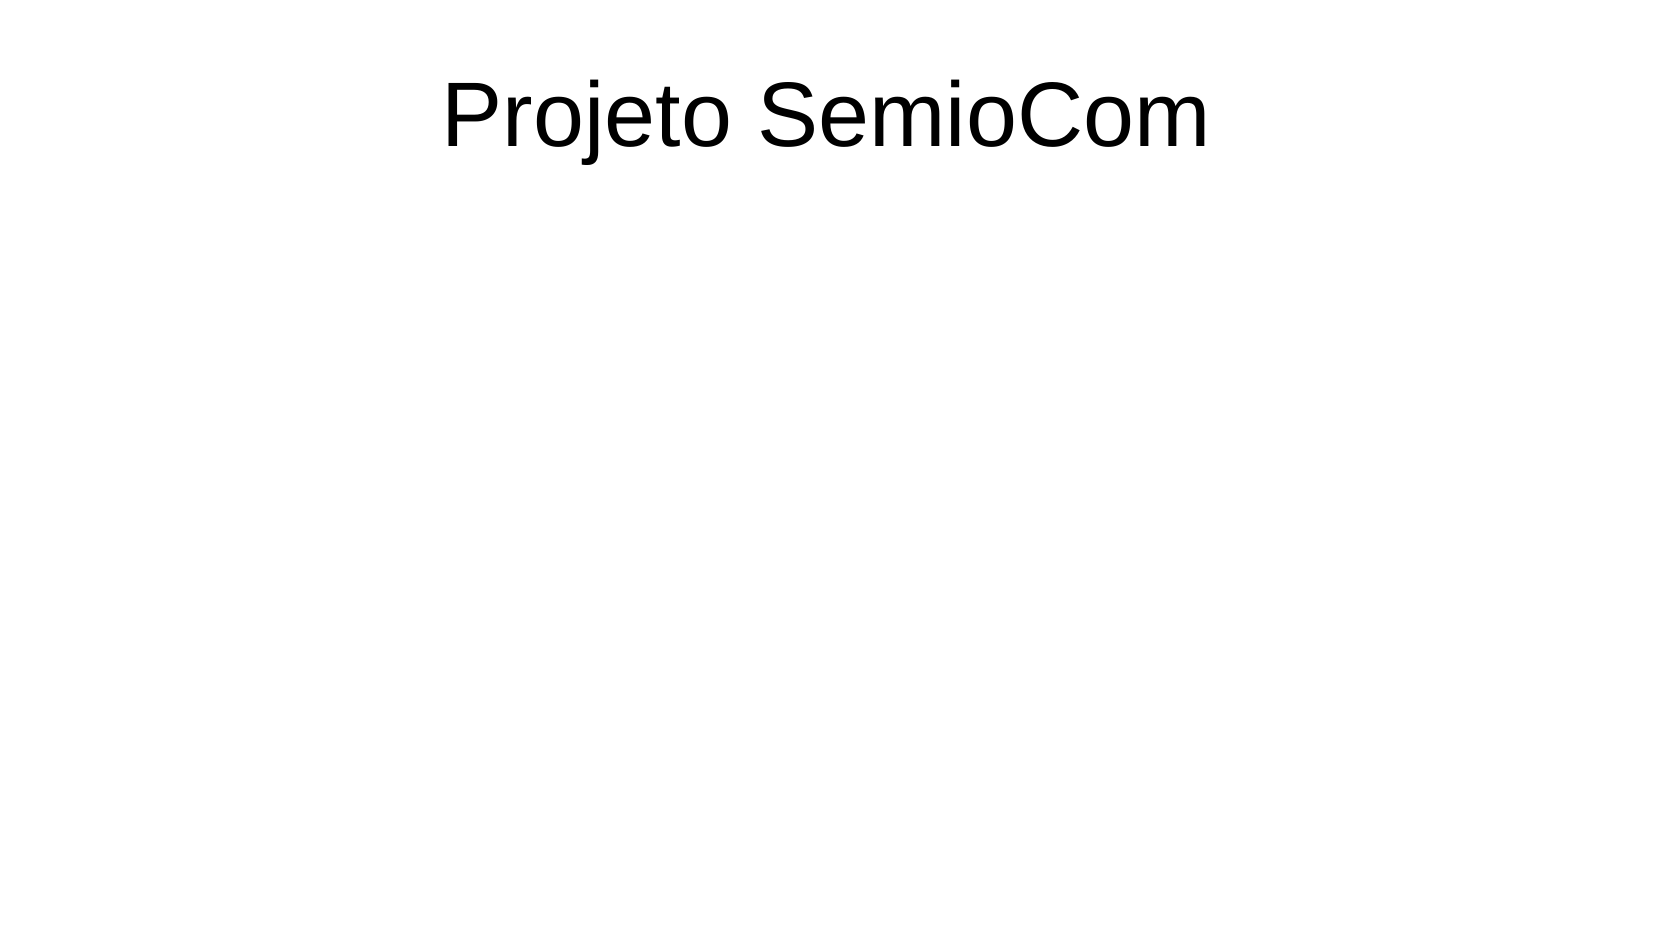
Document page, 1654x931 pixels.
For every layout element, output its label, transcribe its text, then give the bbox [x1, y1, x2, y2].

title Projeto SemioCom [82, 37, 1571, 193]
